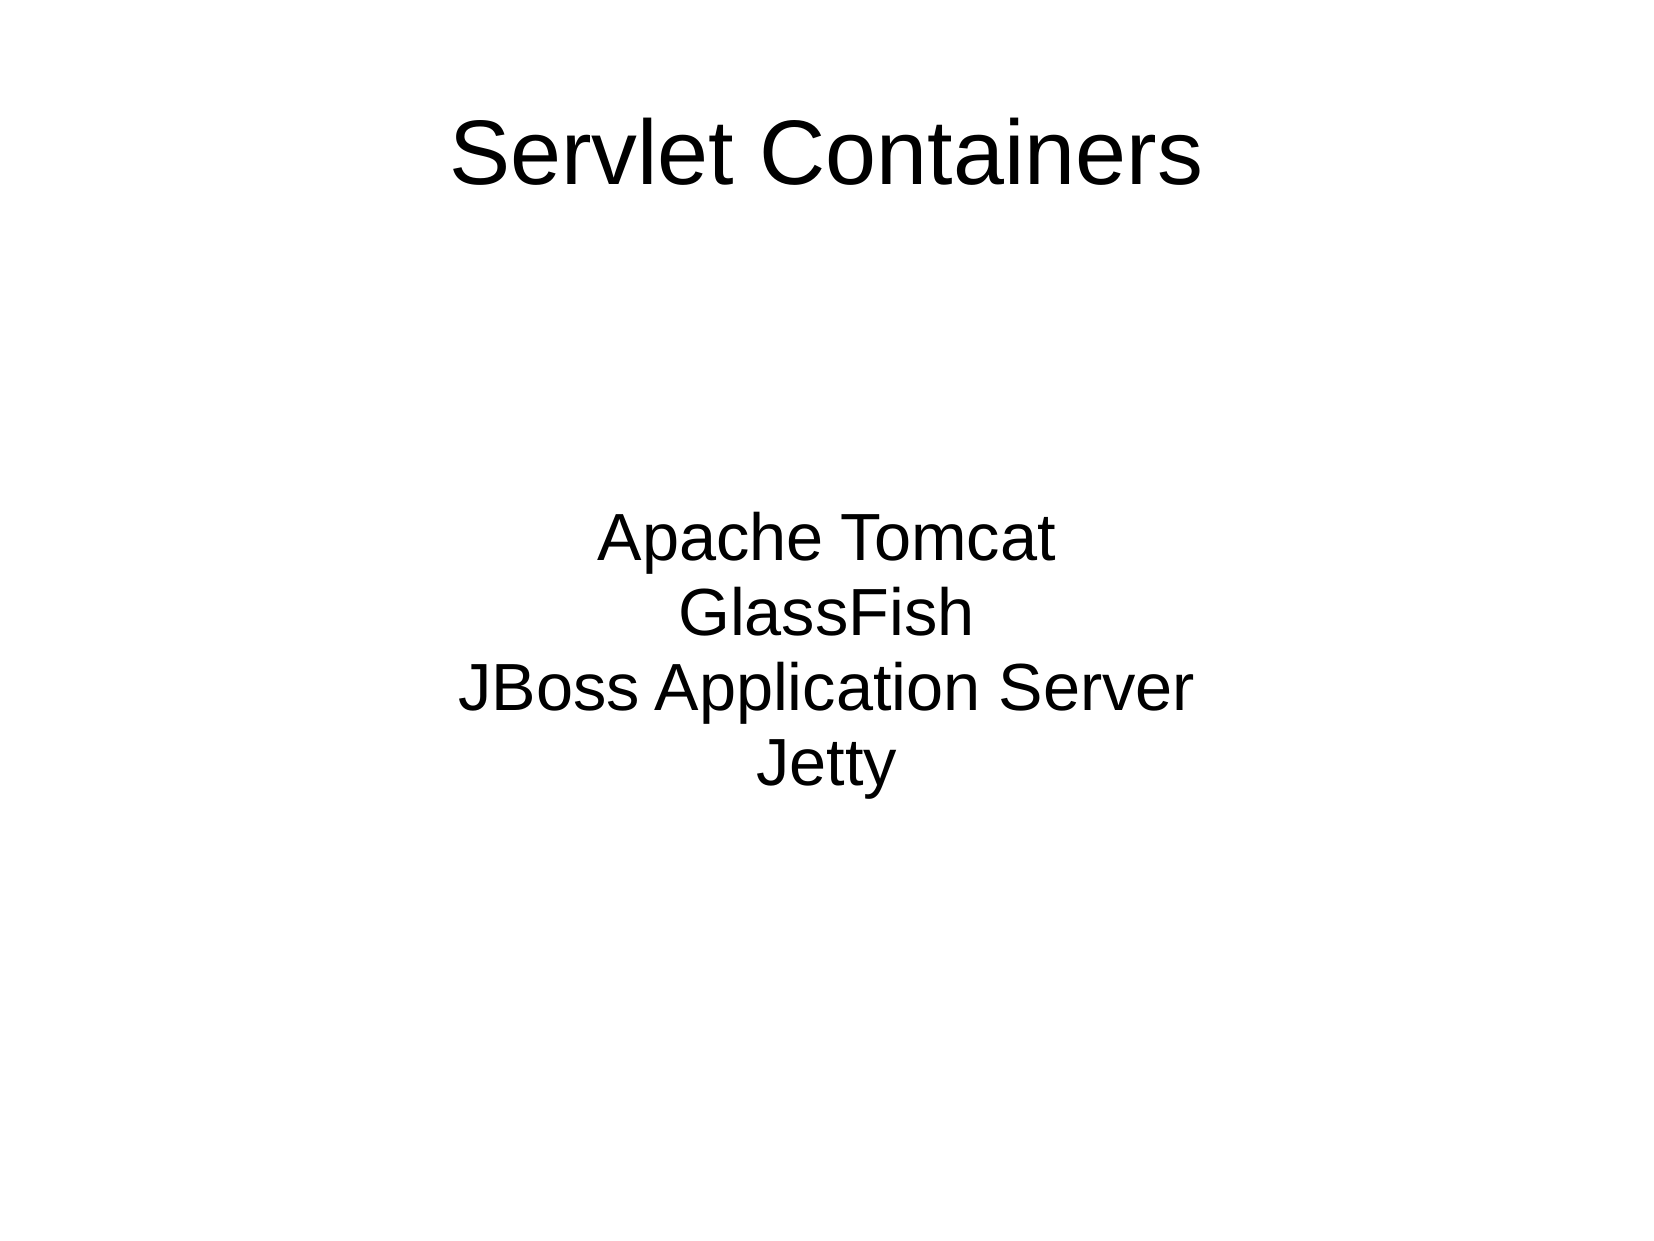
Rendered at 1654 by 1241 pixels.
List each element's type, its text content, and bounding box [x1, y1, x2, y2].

subtitle Apache Tomcat GlassFish JBoss Application Server Jetty [82, 290, 1571, 1010]
title Servlet Containers [82, 49, 1571, 257]
